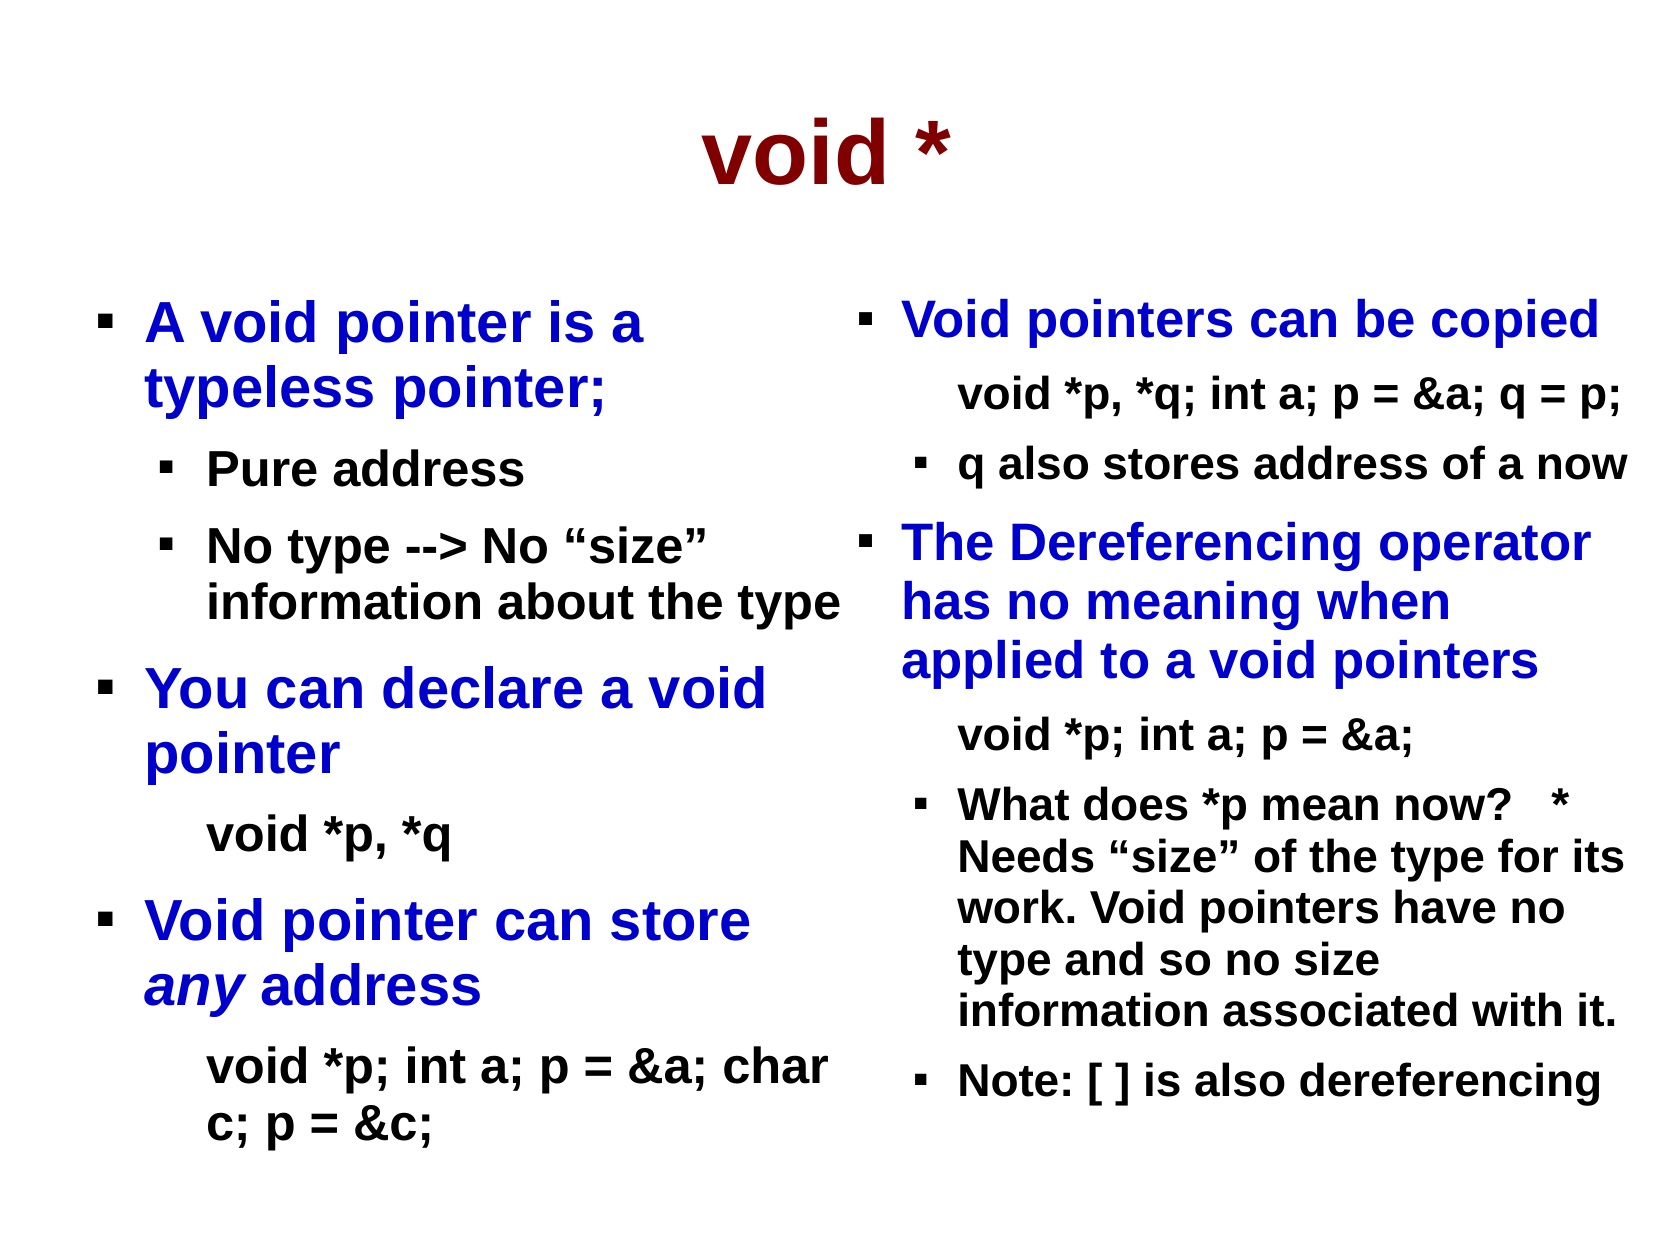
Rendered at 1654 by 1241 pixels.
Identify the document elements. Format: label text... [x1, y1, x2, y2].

title void * [82, 49, 1571, 257]
list Void pointers can be copied void *p, *q; int a; p = &a; q = p; q also stores address of a now The Dereferencing operator has no meaning when applied to a void pointers void *p; int a; p = &a; What does *p mean now? * Needs “size” of the type for its work. Void pointers have no type and so no size information associated with it. Note: [ ] is also dereferencing [845, 290, 1642, 1217]
list A void pointer is a typeless pointer; Pure address No type --> No “size” information about the type You can declare a void pointer void *p, *q Void pointer can store any address void *p; int a; p = &a; char c; p = &c; [82, 290, 845, 1170]
